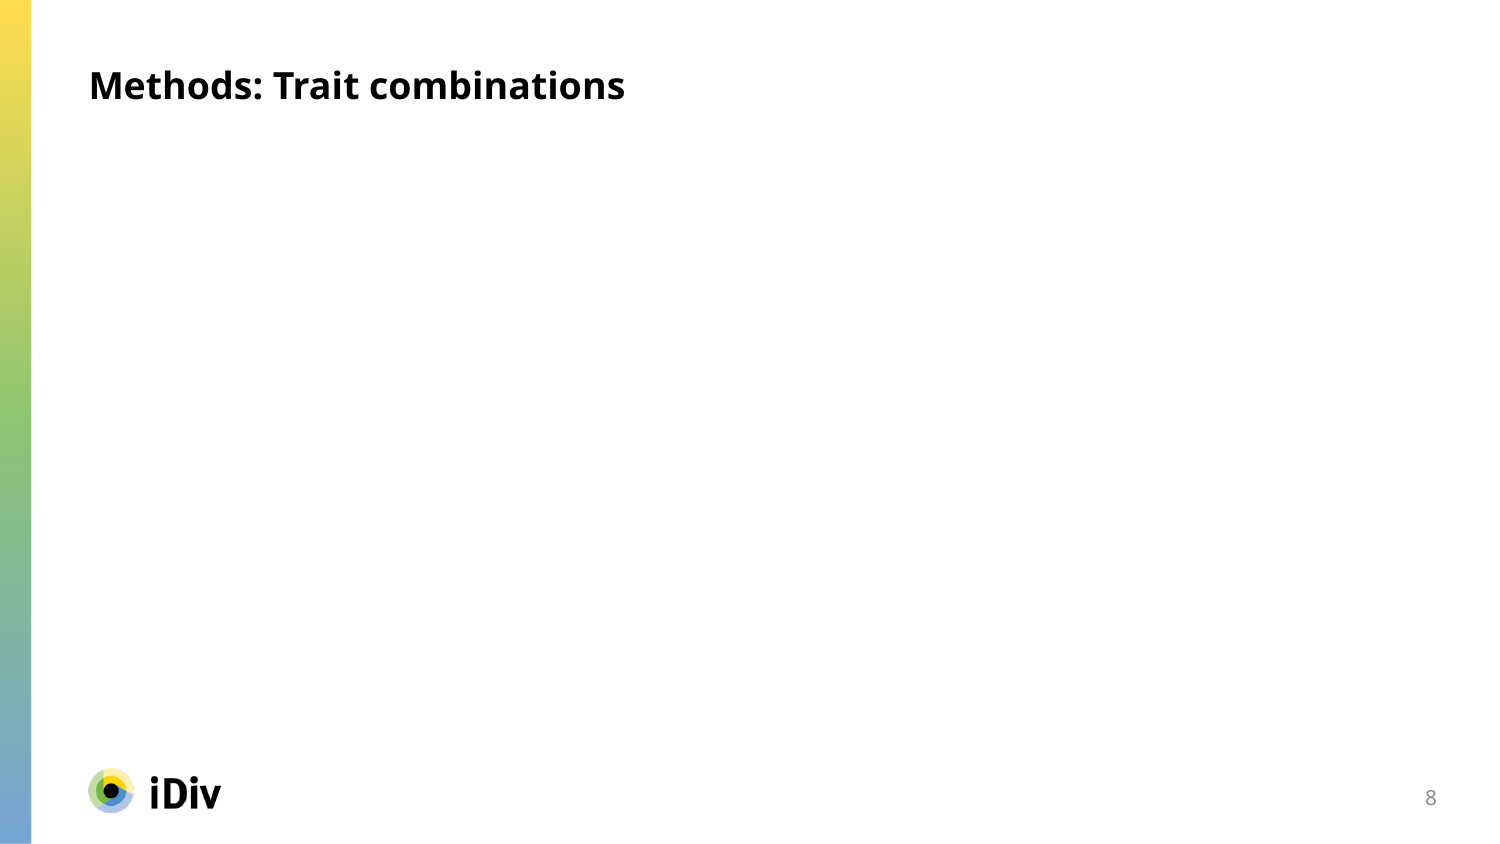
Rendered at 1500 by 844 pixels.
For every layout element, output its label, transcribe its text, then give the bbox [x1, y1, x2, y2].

slide_number 6 [1240, 767, 1437, 813]
list Methods: Trait combinations [88, 61, 1437, 157]
picture [0, 0, 1500, 844]
